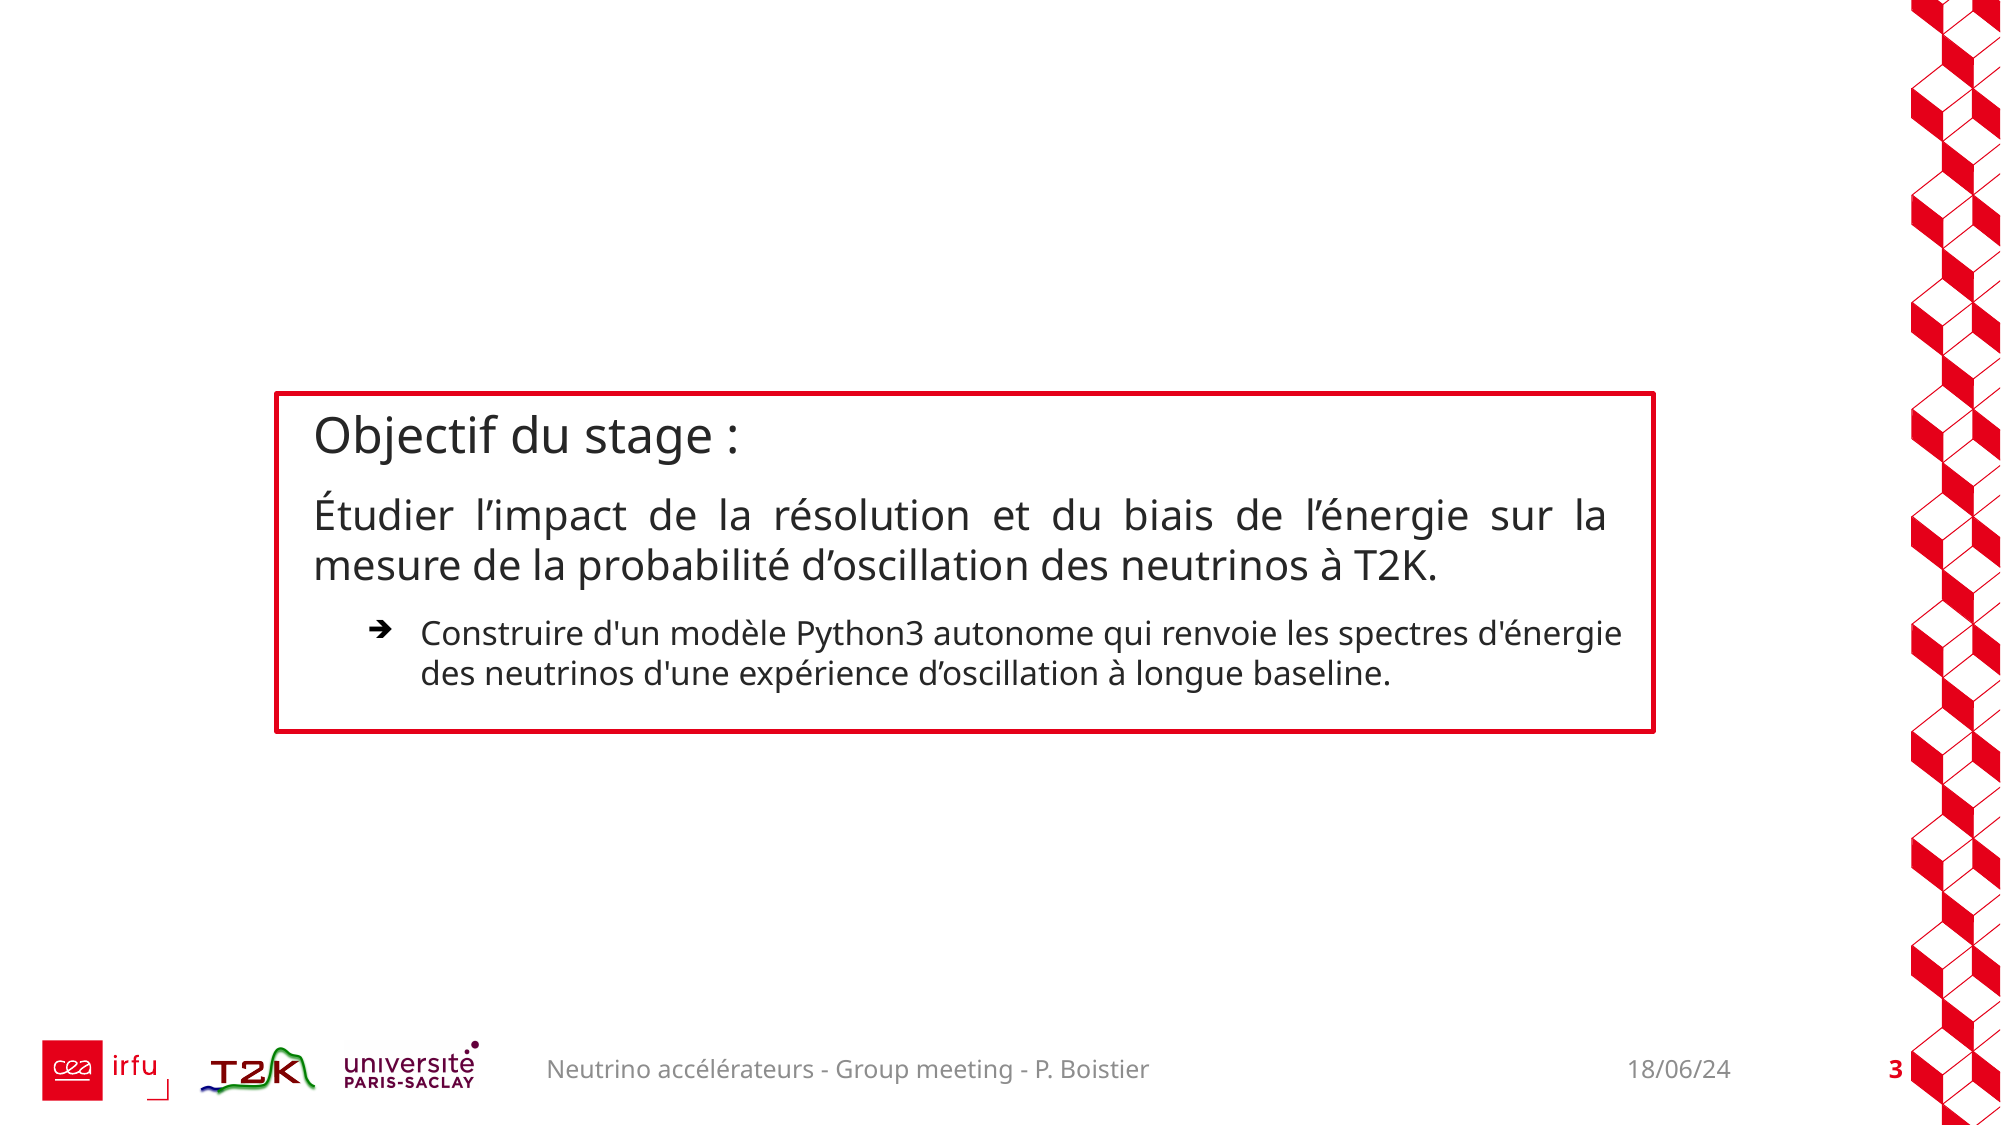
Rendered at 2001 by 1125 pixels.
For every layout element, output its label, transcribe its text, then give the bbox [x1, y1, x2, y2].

list Objectif du stage : Étudier l’impact de la résolution et du biais de l’énergie sur la mesure de la probabilité d’oscillation des neutrinos à T2K. Construire d'un modèle Python3 autonome qui renvoie les spectres d'énergie des neutrinos d'une expérience d’oscillation à longue baseline. [276, 393, 1654, 732]
picture [344, 1040, 479, 1089]
picture [196, 1040, 318, 1101]
